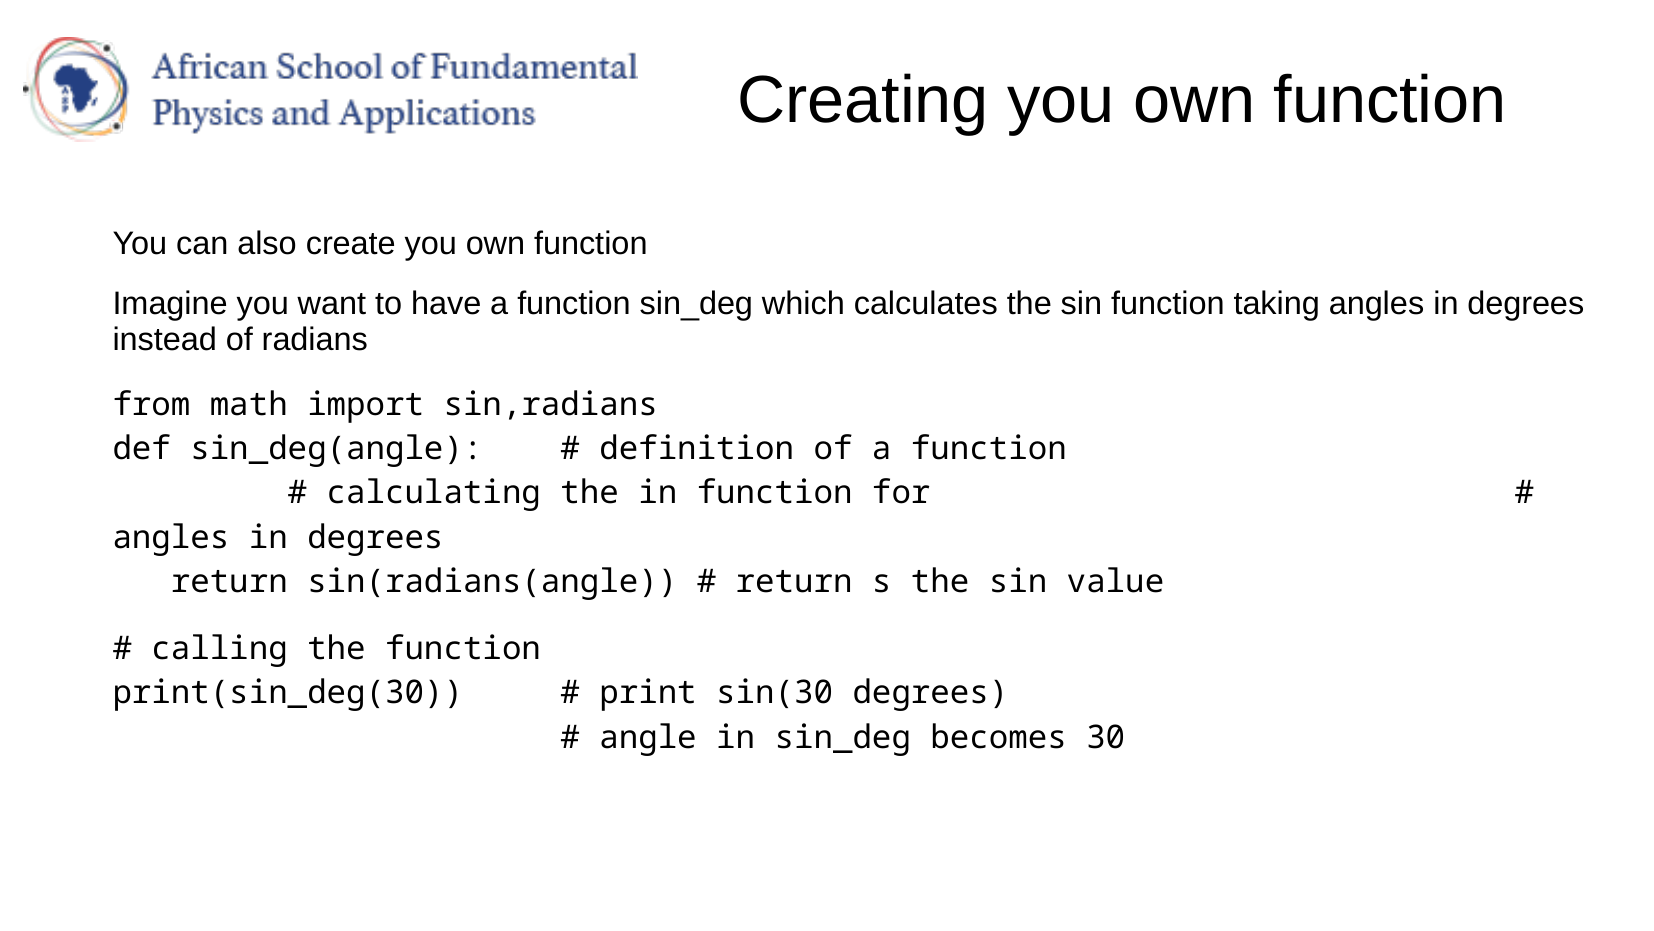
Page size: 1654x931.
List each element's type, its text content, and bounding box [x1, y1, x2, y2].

list You can also create you own function Imagine you want to have a function sin_deg which calculates the sin function taking angles in degrees instead of radians from math import sin,radians def sin_deg(angle): # definition of a function # calculating the in function for # angles in degrees return sin(radians(angle)) # return s the sin value # calling the function print(sin_deg(30)) # print sin(30 degrees) # angle in sin_deg becomes 30 [112, 225, 1601, 765]
title Creating you own function [635, 21, 1610, 177]
picture [23, 37, 635, 142]
